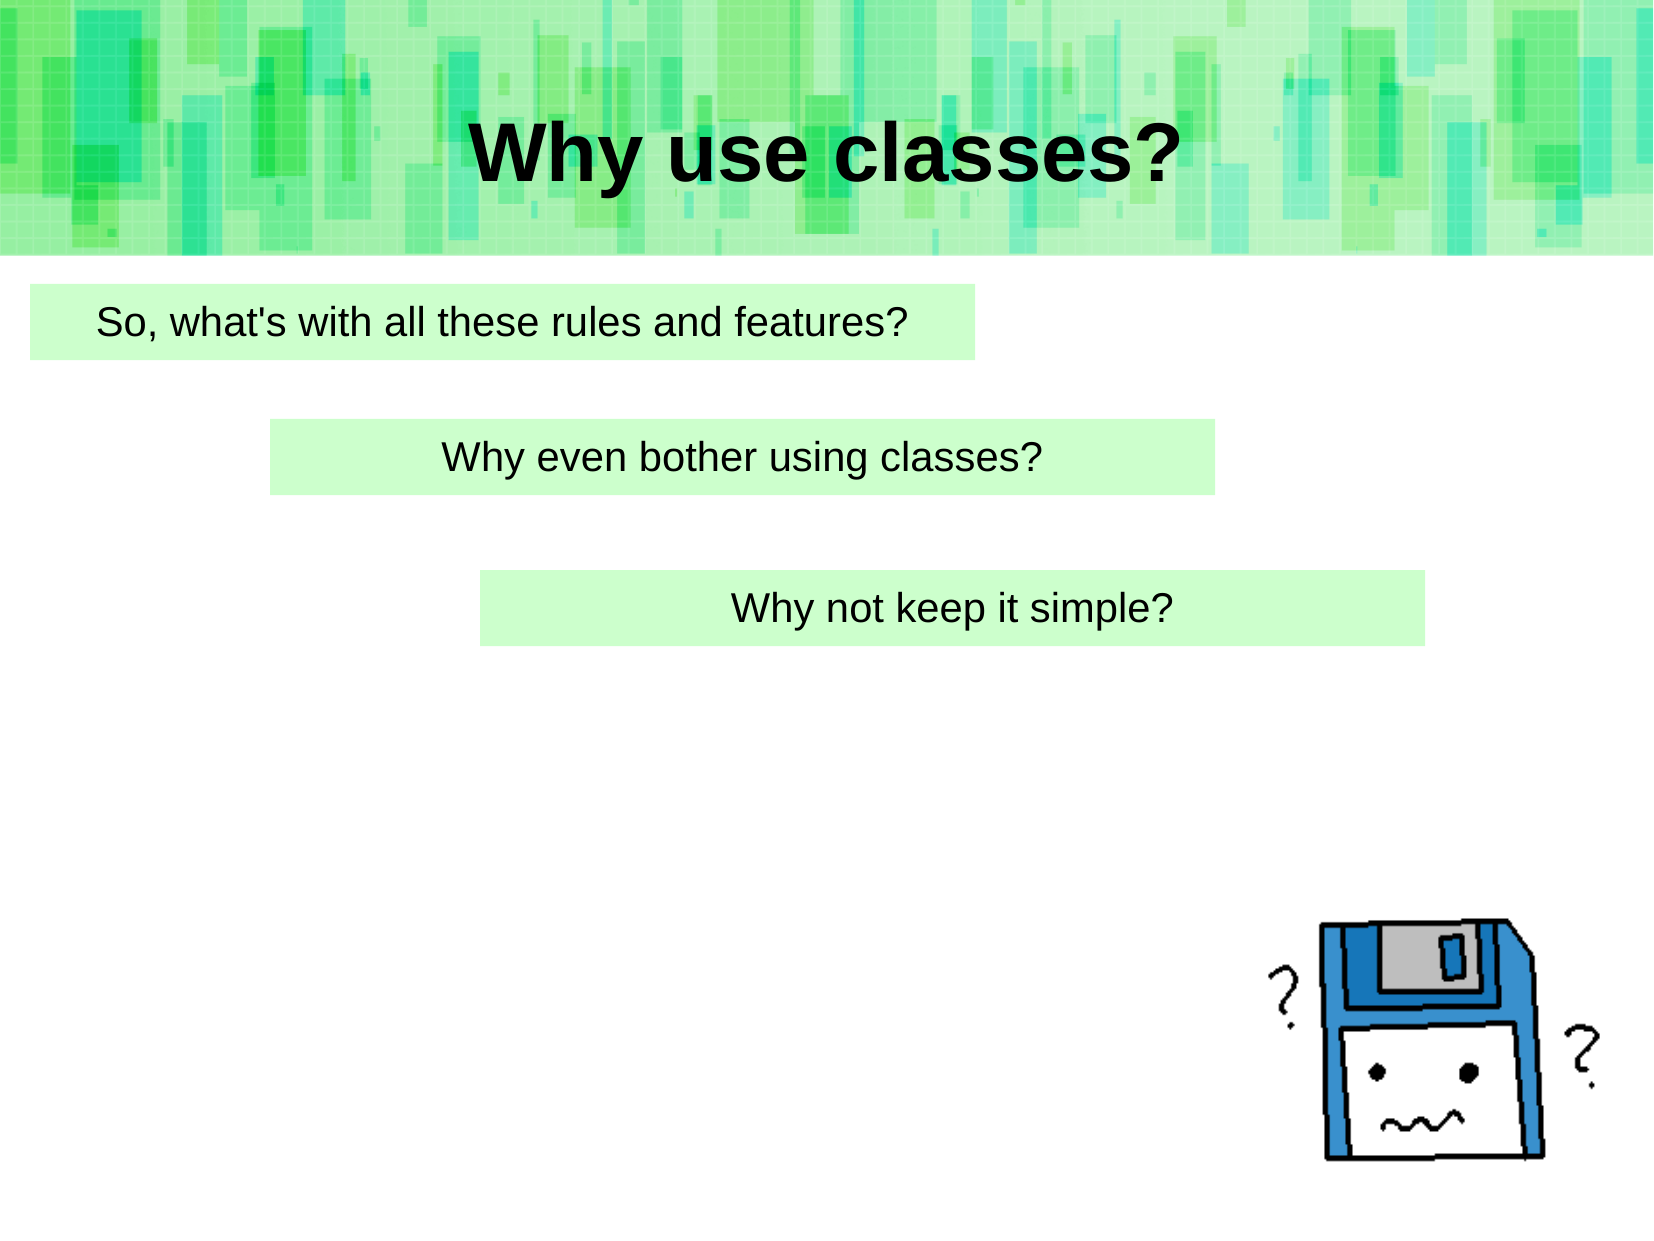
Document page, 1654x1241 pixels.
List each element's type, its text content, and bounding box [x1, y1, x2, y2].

title Why use classes? [82, 49, 1571, 257]
text_box Why not keep it simple? [480, 570, 1426, 647]
picture [0, 0, 1654, 1241]
text_box Why even bother using classes? [270, 418, 1216, 496]
text_box So, what's with all these rules and features? [30, 283, 976, 361]
